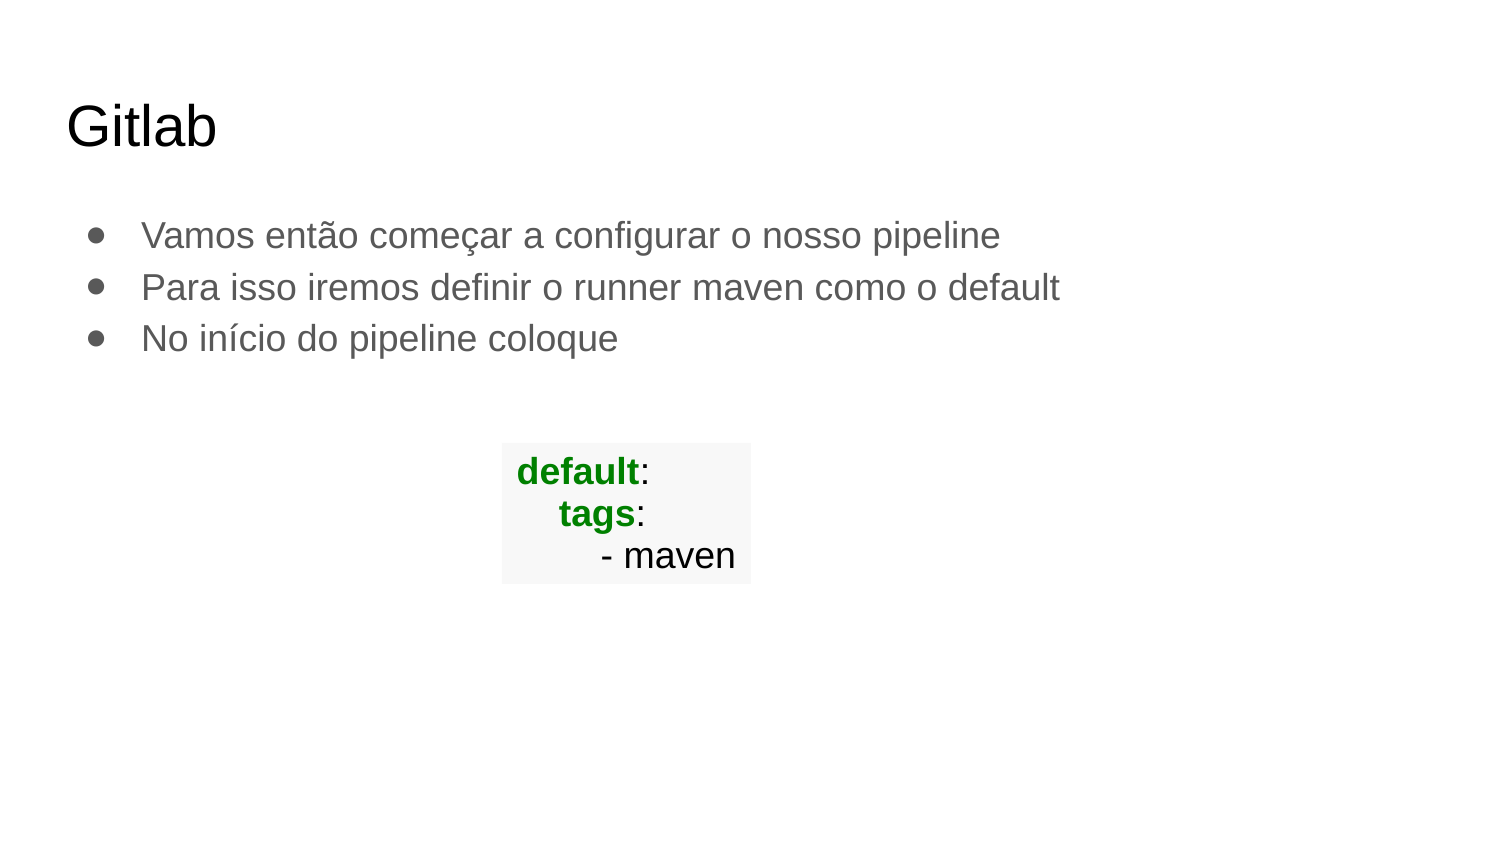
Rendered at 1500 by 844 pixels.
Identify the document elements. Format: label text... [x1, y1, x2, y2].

list Vamos então começar a configurar o nosso pipeline Para isso iremos definir o runner maven como o default No início do pipeline coloque [51, 189, 1489, 750]
text_box default: tags: - maven [501, 442, 751, 584]
title Gitlab [51, 72, 1449, 167]
